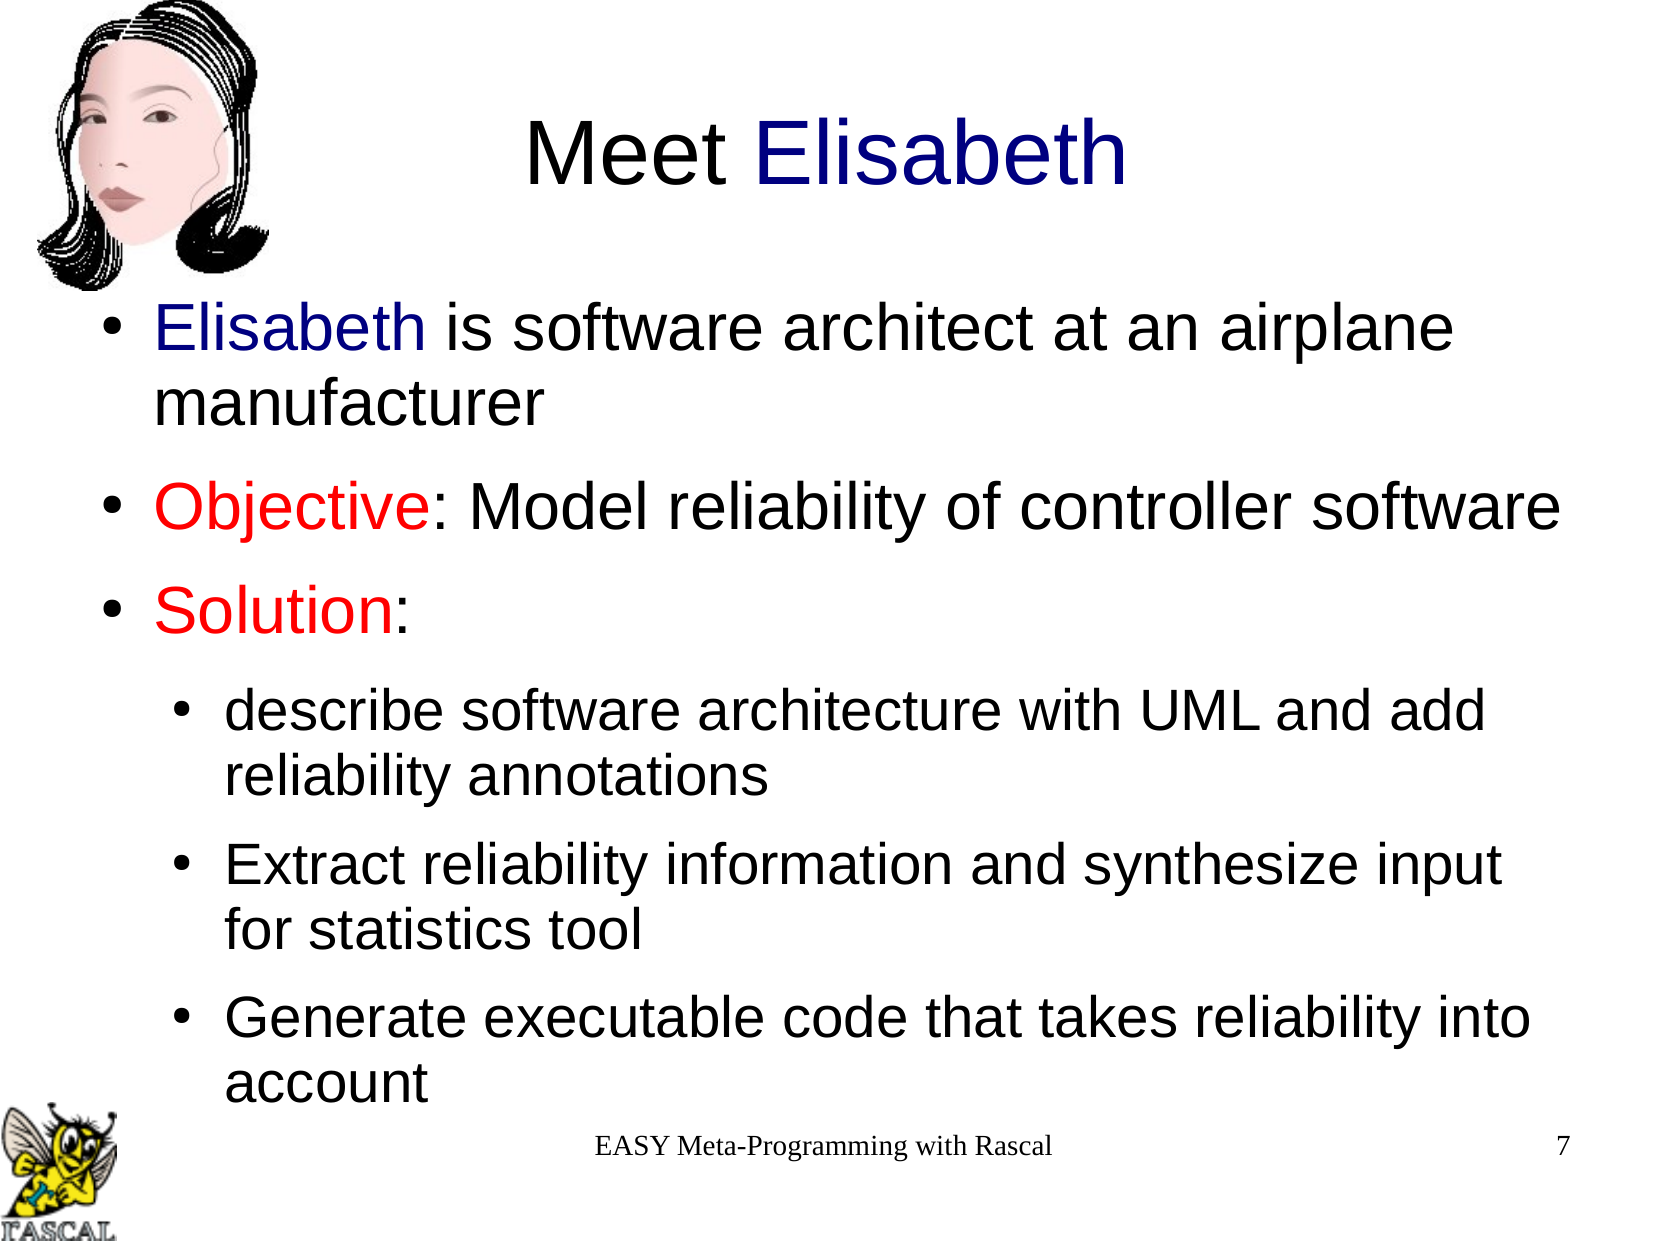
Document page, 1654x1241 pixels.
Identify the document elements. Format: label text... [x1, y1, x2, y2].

picture [37, 0, 269, 291]
list Elisabeth is software architect at an airplane manufacturer Objective: Model reliability of controller software Solution: describe software architecture with UML and add reliability annotations Extract reliability information and synthesize input for statistics tool Generate executable code that takes reliability into account [82, 290, 1571, 1109]
title Meet Elisabeth [269, 49, 1571, 257]
picture [0, 1102, 117, 1241]
